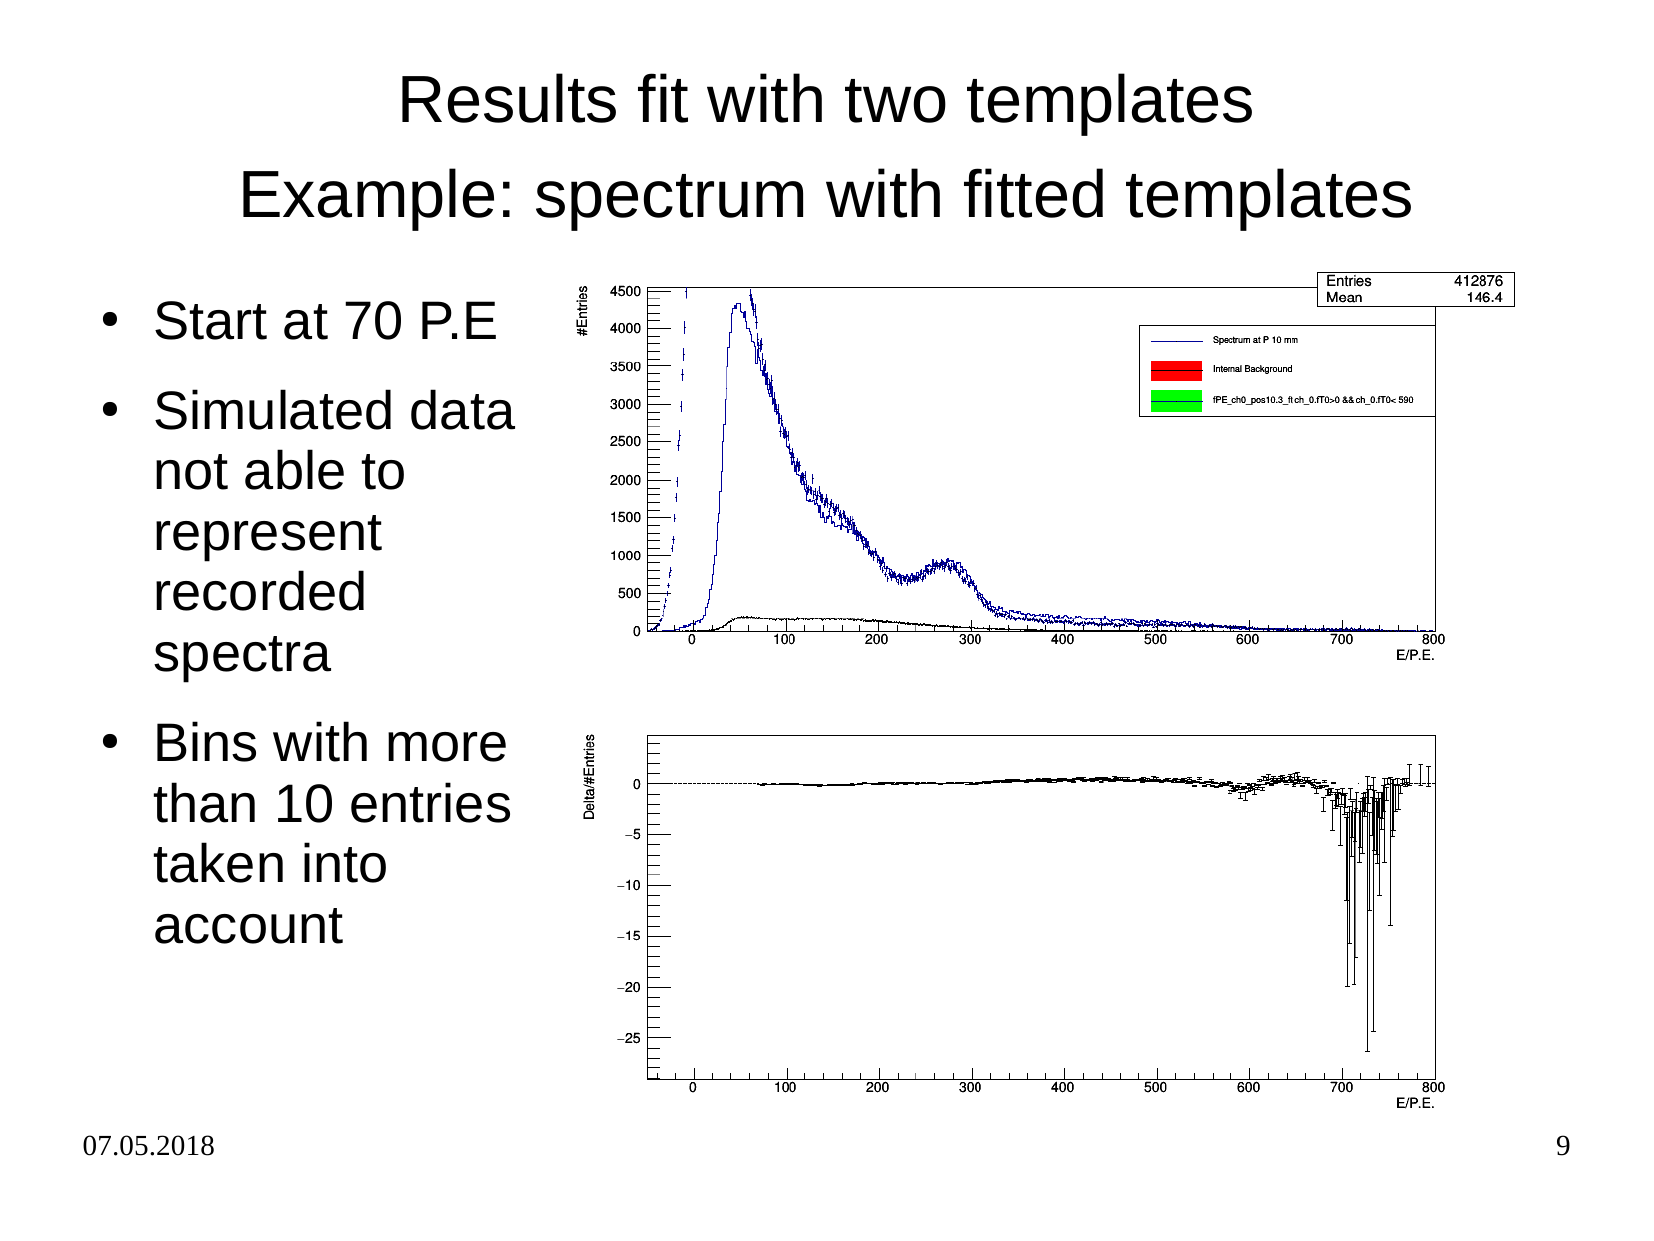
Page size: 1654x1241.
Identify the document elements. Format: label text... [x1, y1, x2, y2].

list Start at 70 P.E Simulated data not able to represent recorded spectra Bins with more than 10 entries taken into account [82, 290, 538, 1010]
title Example: spectrum with fitted templates [82, 143, 1571, 245]
title Results fit with two templates [82, 49, 1571, 143]
picture [538, 235, 1544, 1131]
